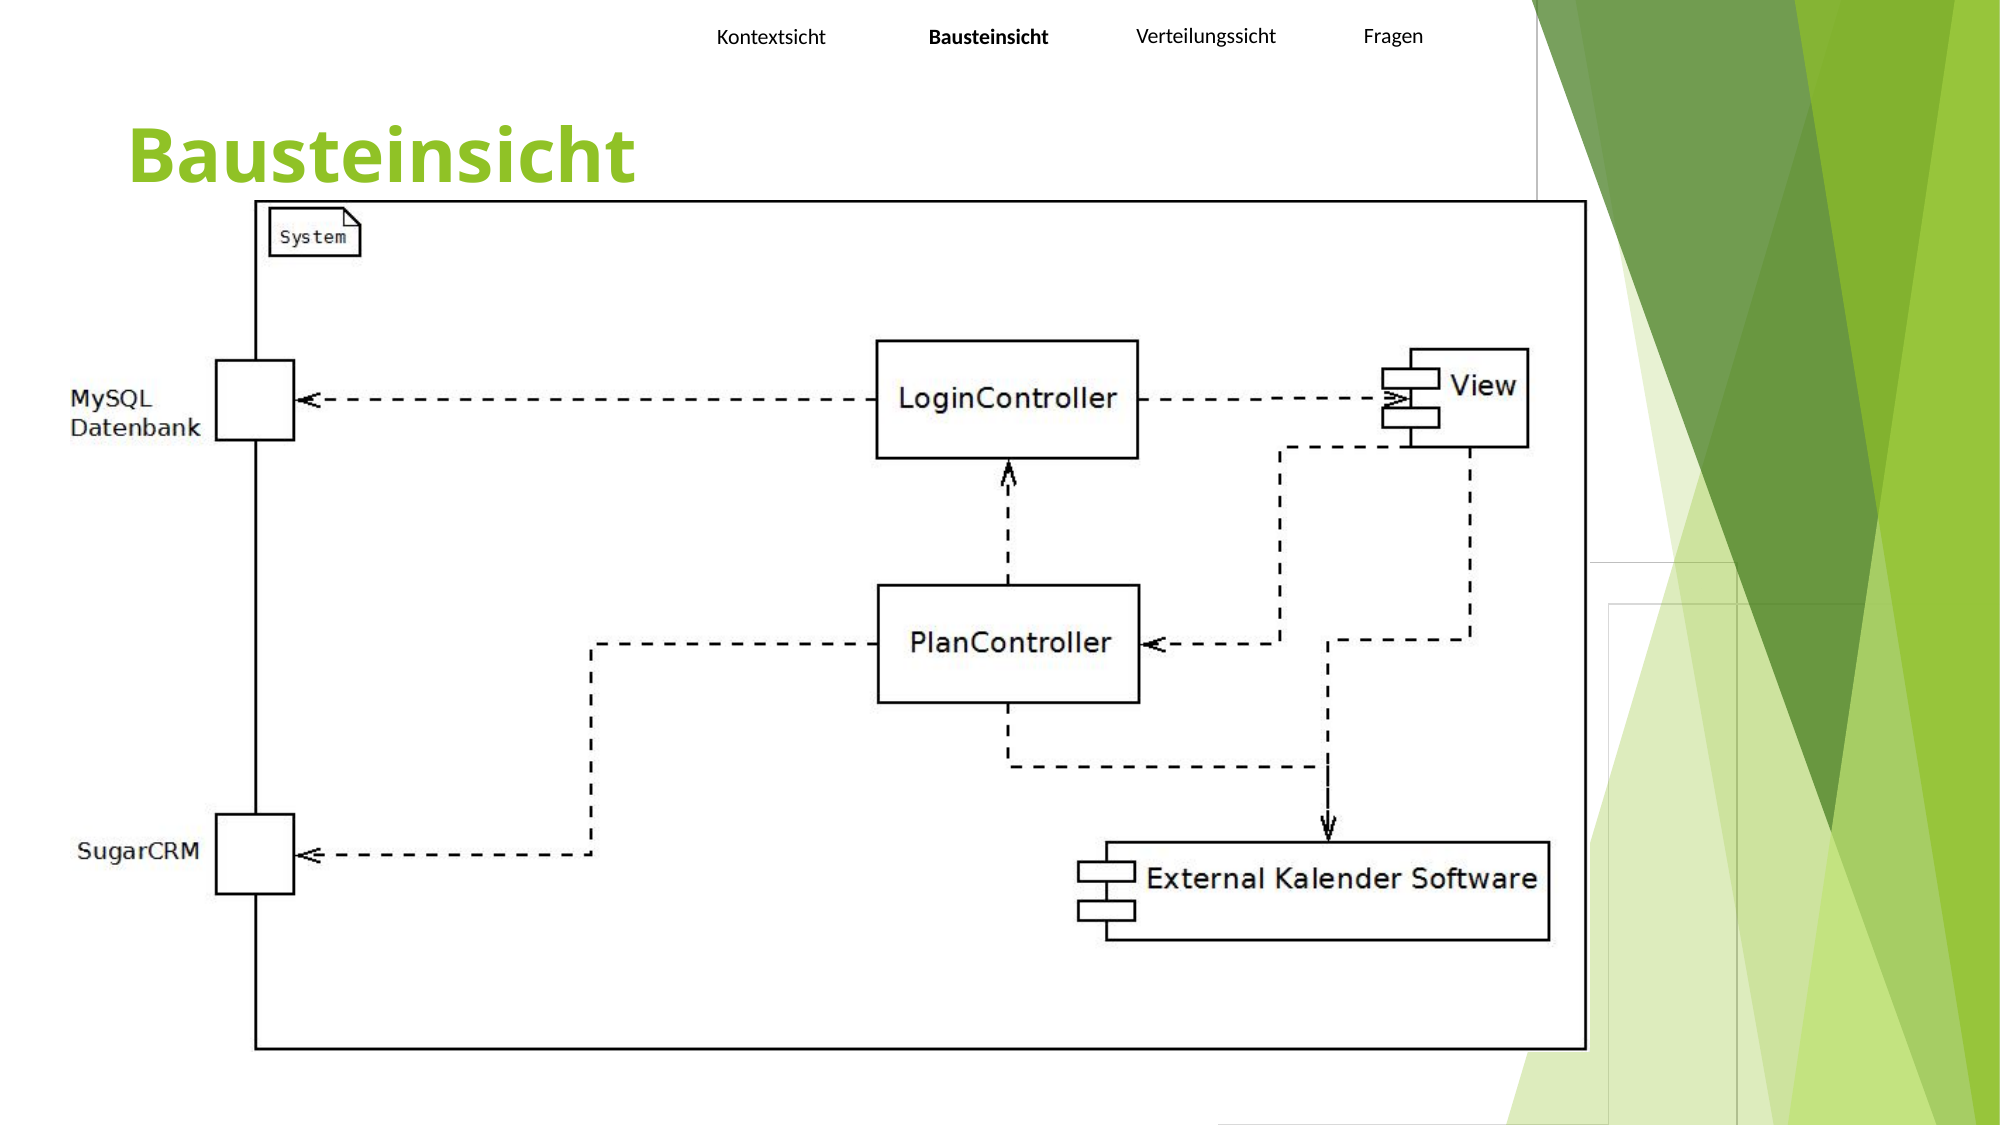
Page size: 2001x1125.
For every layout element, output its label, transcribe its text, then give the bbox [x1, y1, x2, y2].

text_box Kontextsicht [702, 15, 931, 57]
text_box Verteilungssicht [1121, 14, 1349, 56]
picture [70, 200, 1590, 1052]
text_box Fragen [1349, 14, 1577, 56]
text_box Bausteinsicht [914, 14, 1121, 56]
title Bausteinsicht [111, 99, 1522, 200]
